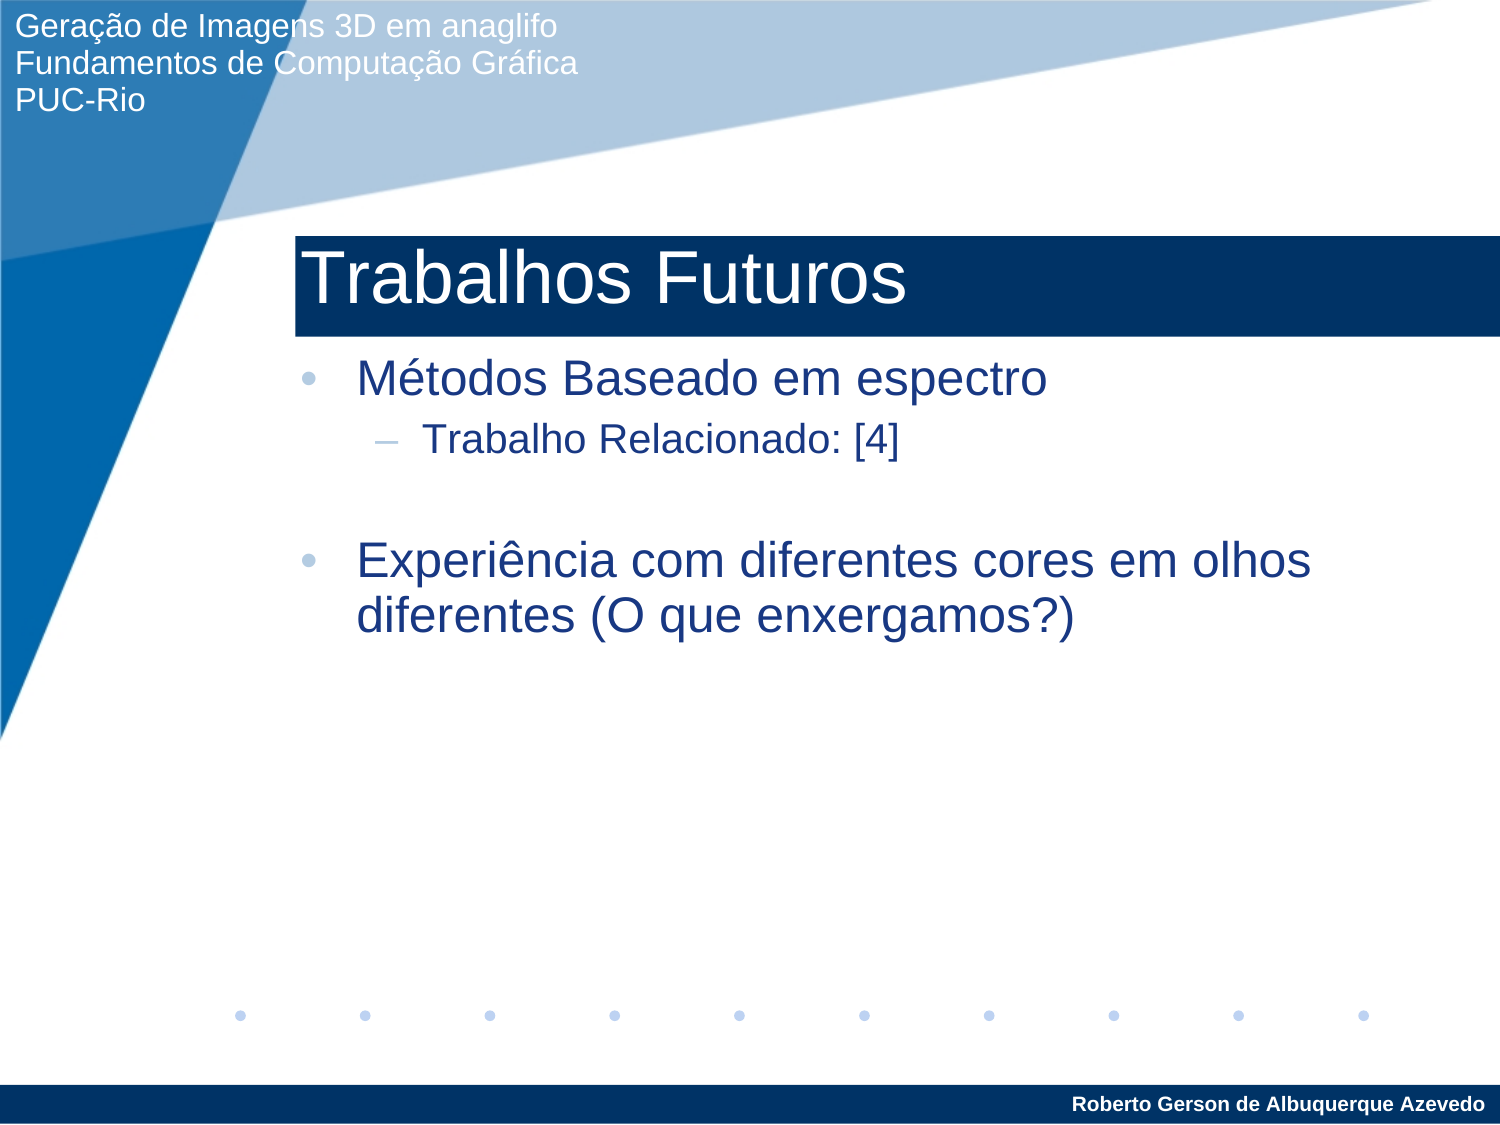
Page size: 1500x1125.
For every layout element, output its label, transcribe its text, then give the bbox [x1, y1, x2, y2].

title Trabalhos Futuros [300, 224, 1500, 331]
picture [0, 0, 1500, 842]
list Métodos Baseado em espectro Trabalho Relacionado: [4] Experiência com diferentes cores em olhos diferentes (O que enxergamos?) [299, 350, 1475, 1093]
